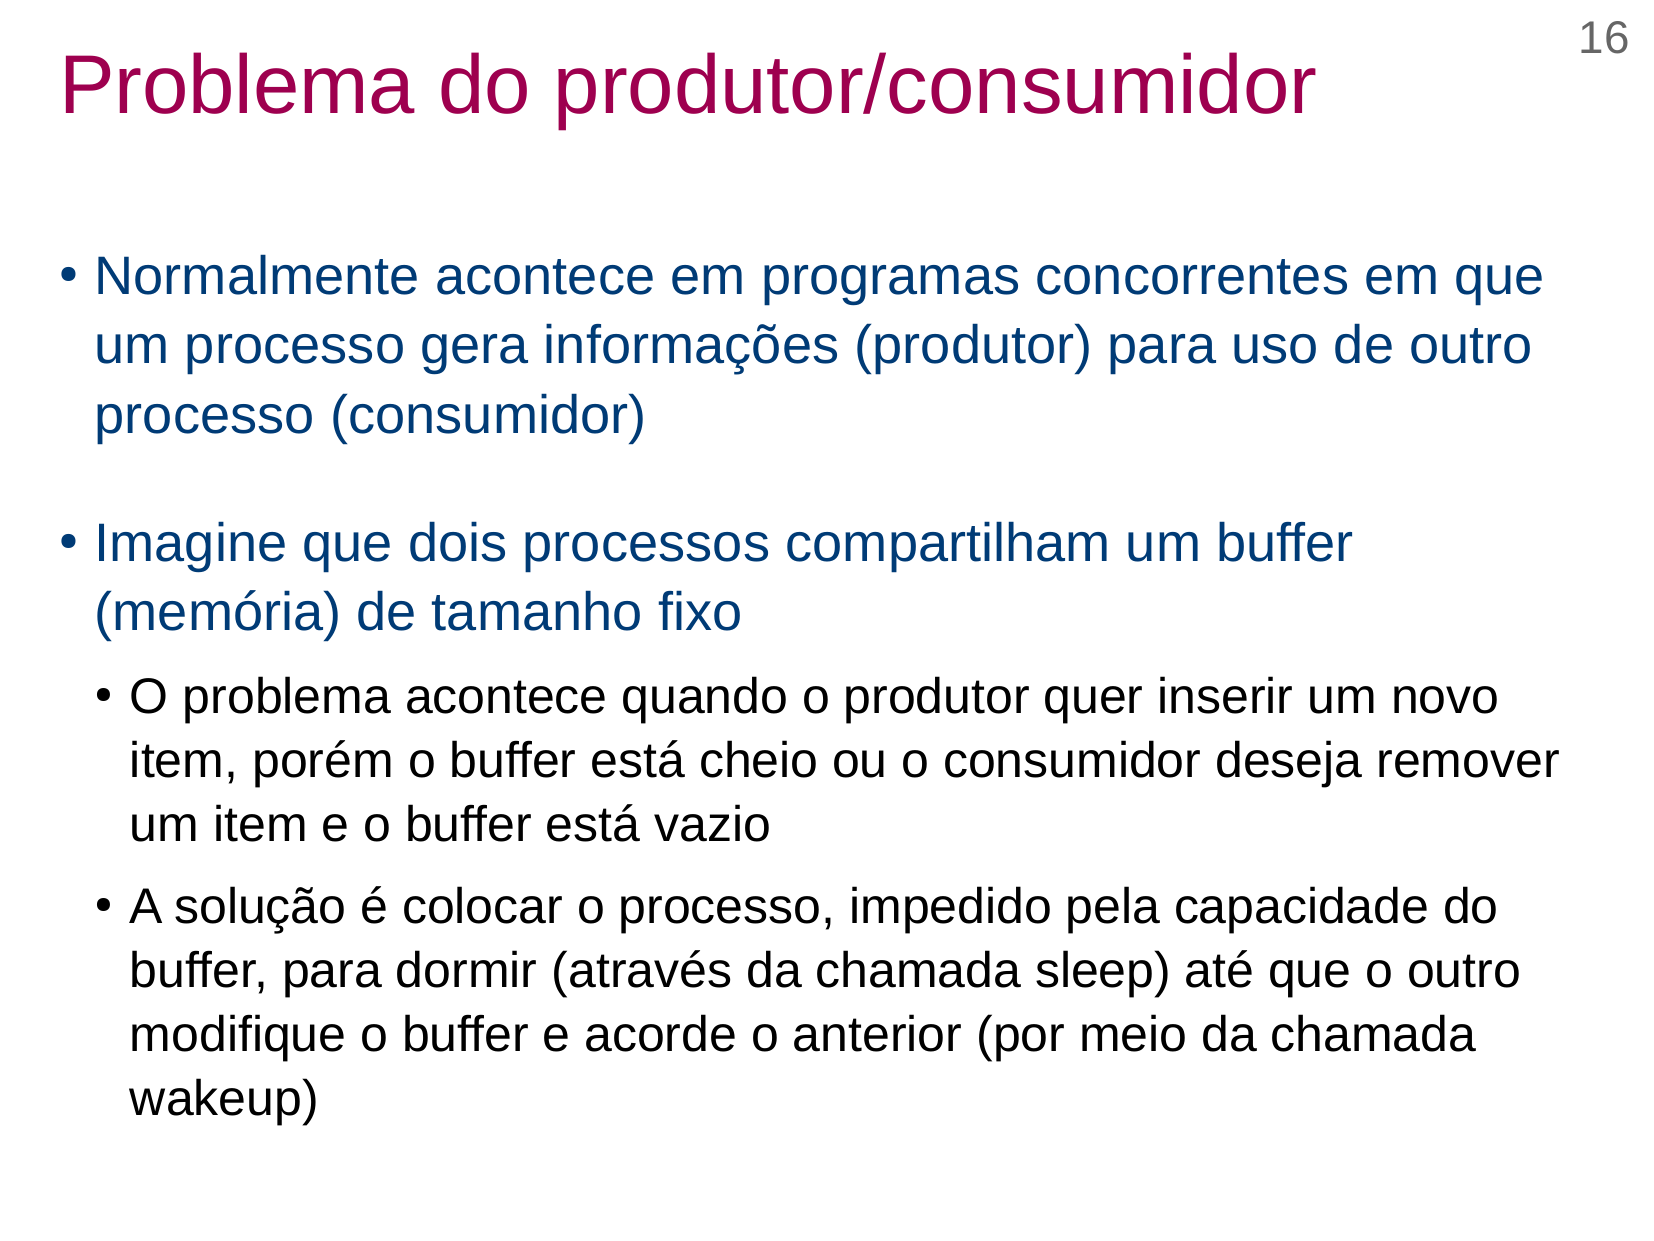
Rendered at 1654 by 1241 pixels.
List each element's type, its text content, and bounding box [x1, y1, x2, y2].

title Problema do produtor/consumidor [59, 29, 1595, 148]
list Normalmente acontece em programas concorrentes em que um processo gera informações (produtor) para uso de outro processo (consumidor) Imagine que dois processos compartilham um buffer (memória) de tamanho fixo O problema acontece quando o produtor quer inserir um novo item, porém o buffer está cheio ou o consumidor deseja remover um item e o buffer está vazio A solução é colocar o processo, impedido pela capacidade do buffer, para dormir (através da chamada sleep) até que o outro modifique o buffer e acorde o anterior (por meio da chamada wakeup) [59, 236, 1595, 1211]
